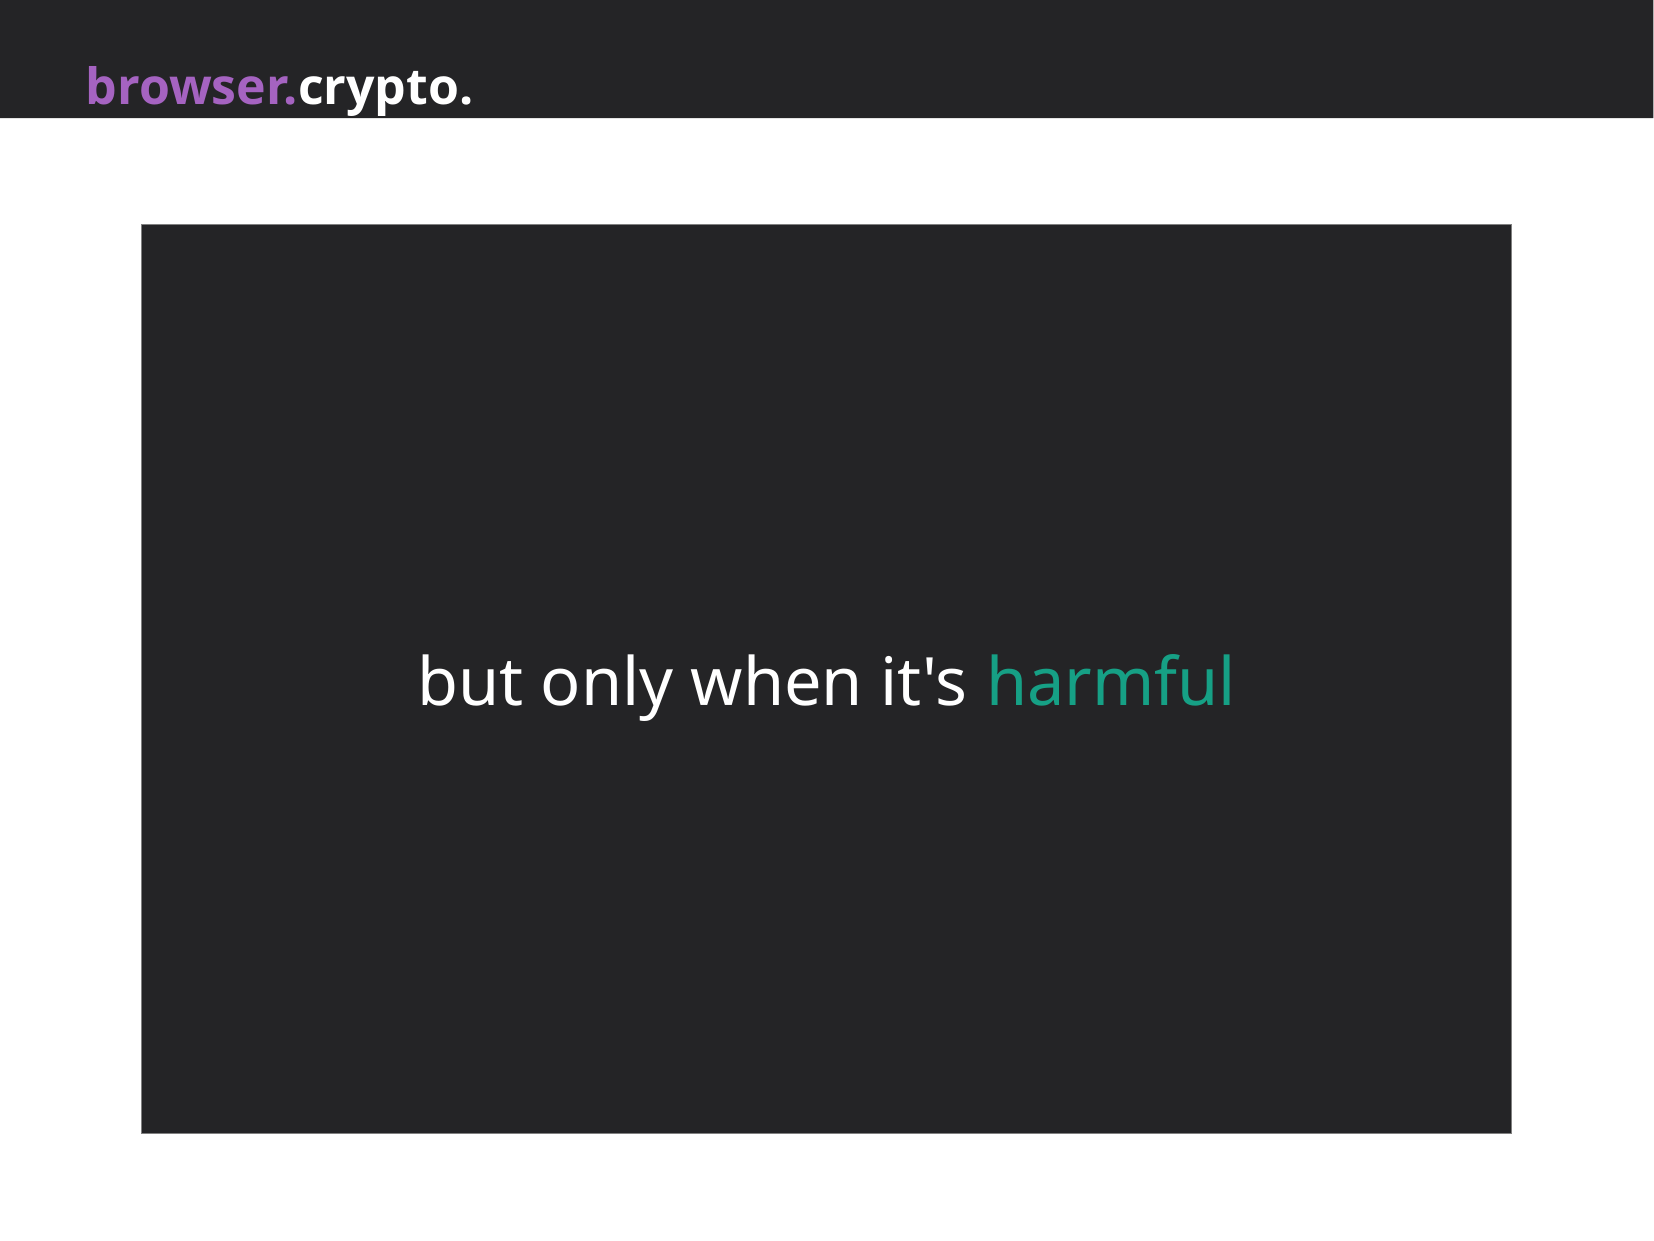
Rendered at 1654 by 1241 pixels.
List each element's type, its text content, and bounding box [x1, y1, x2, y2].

text_box [0, 0, 1654, 119]
text_box browser.crypto. [70, 43, 567, 119]
text_box [165, 531, 1441, 1087]
text_box but only when it's harmful [141, 224, 1512, 1134]
